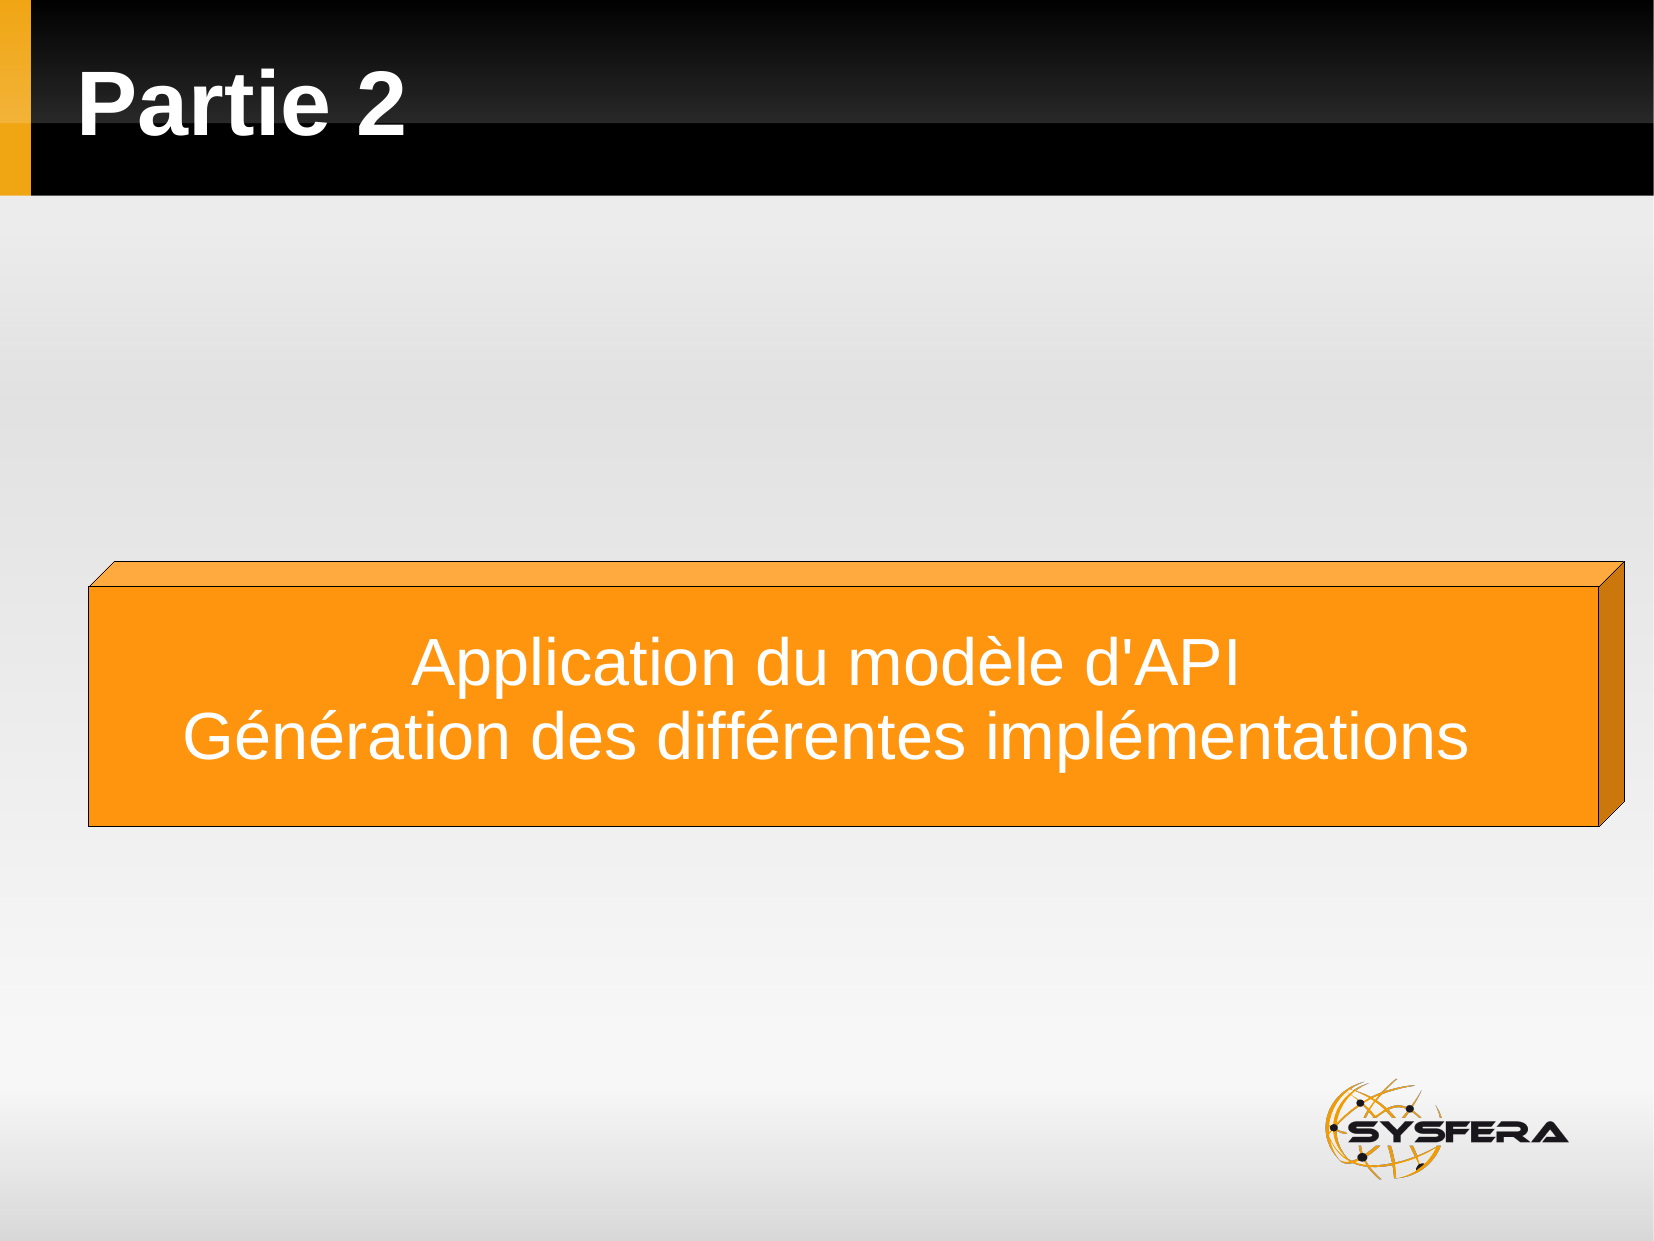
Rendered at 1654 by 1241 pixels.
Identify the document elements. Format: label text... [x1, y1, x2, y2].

picture [0, 0, 1654, 1241]
title Partie 2 [76, 0, 1565, 208]
text_box [1571, 561, 1625, 827]
subtitle Application du modèle d'API Génération des différentes implémentations [82, 297, 1571, 1102]
